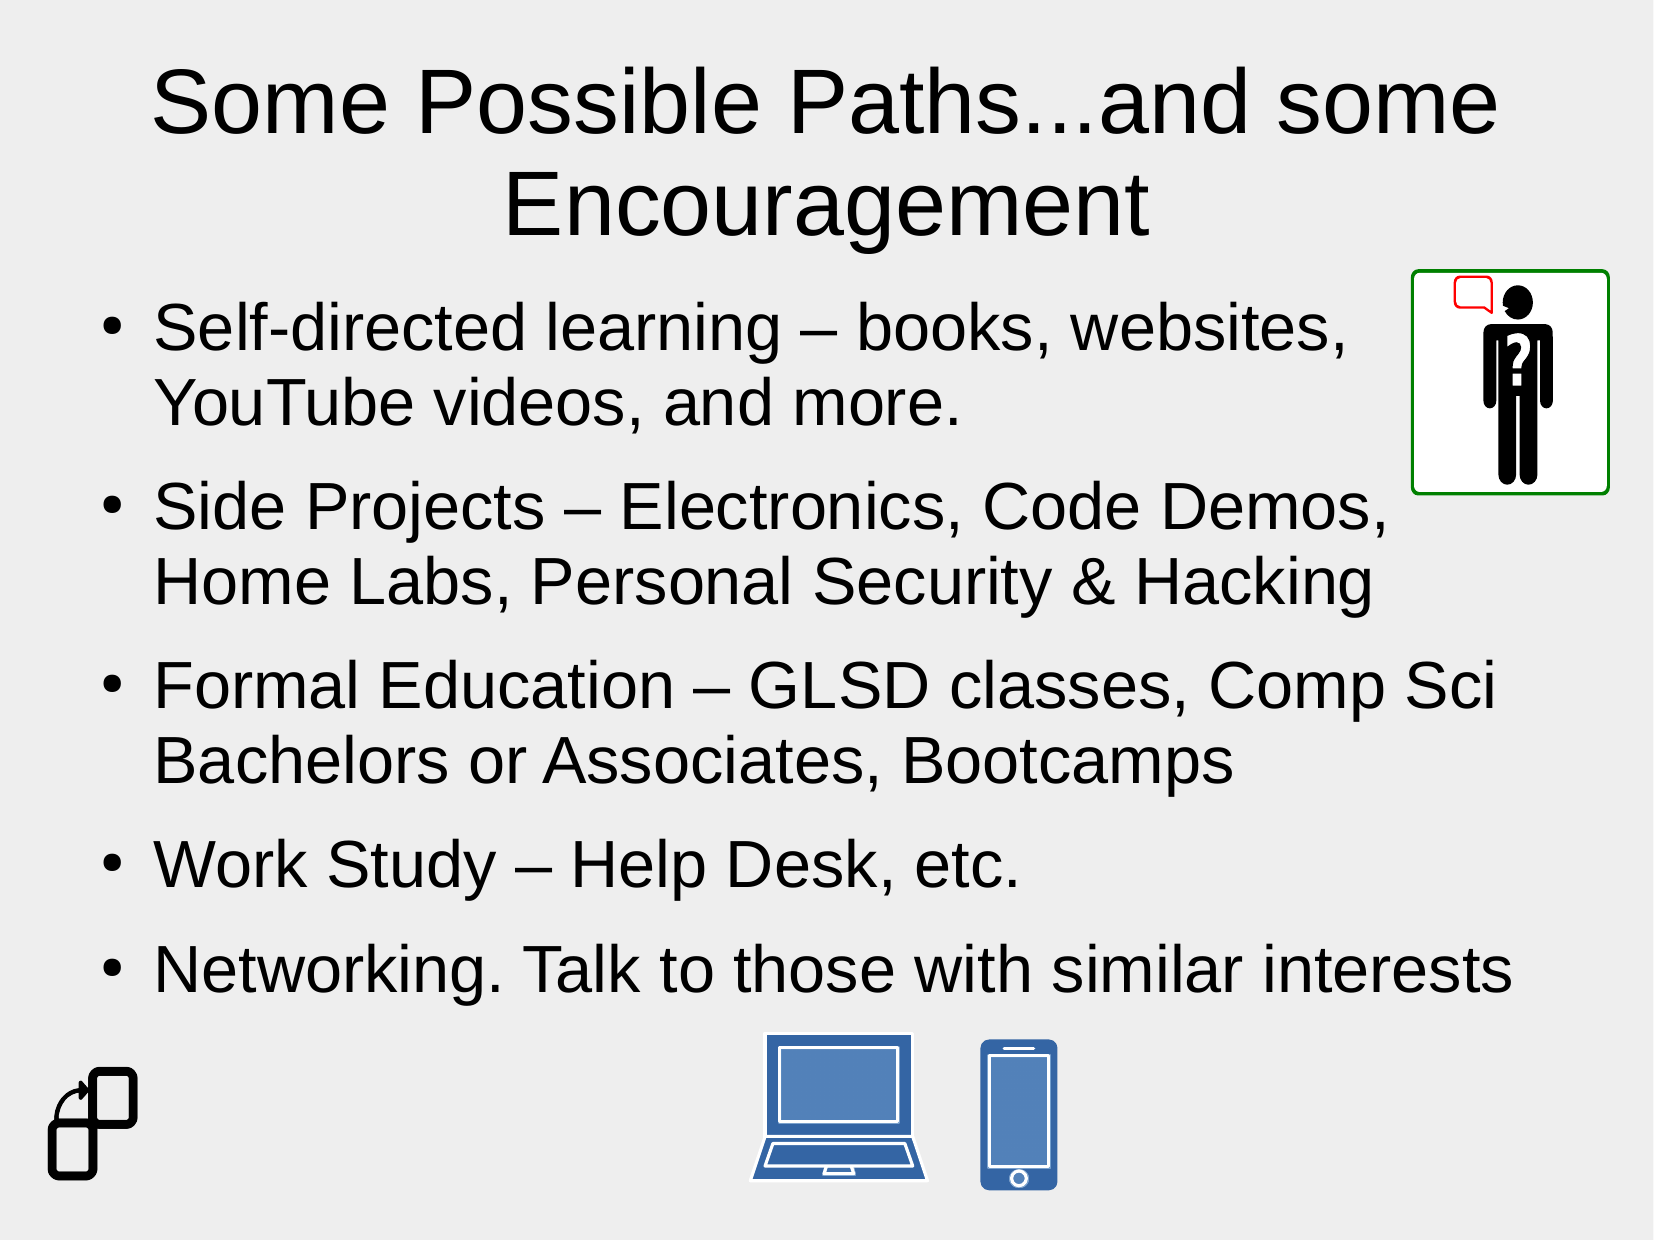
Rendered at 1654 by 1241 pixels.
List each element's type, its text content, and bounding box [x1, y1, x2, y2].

list Self-directed learning – books, websites, YouTube videos, and more. Side Projects – Electronics, Code Demos, Home Labs, Personal Security & Hacking Formal Education – GLSD classes, Comp Sci Bachelors or Associates, Bootcamps Work Study – Help Desk, etc. Networking. Talk to those with similar interests [82, 290, 1571, 1010]
text_box [1410, 269, 1610, 496]
text_box [750, 1033, 928, 1181]
picture [30, 1062, 153, 1186]
text_box [982, 1041, 1056, 1189]
title Some Possible Paths...and some Encouragement [82, 49, 1571, 257]
